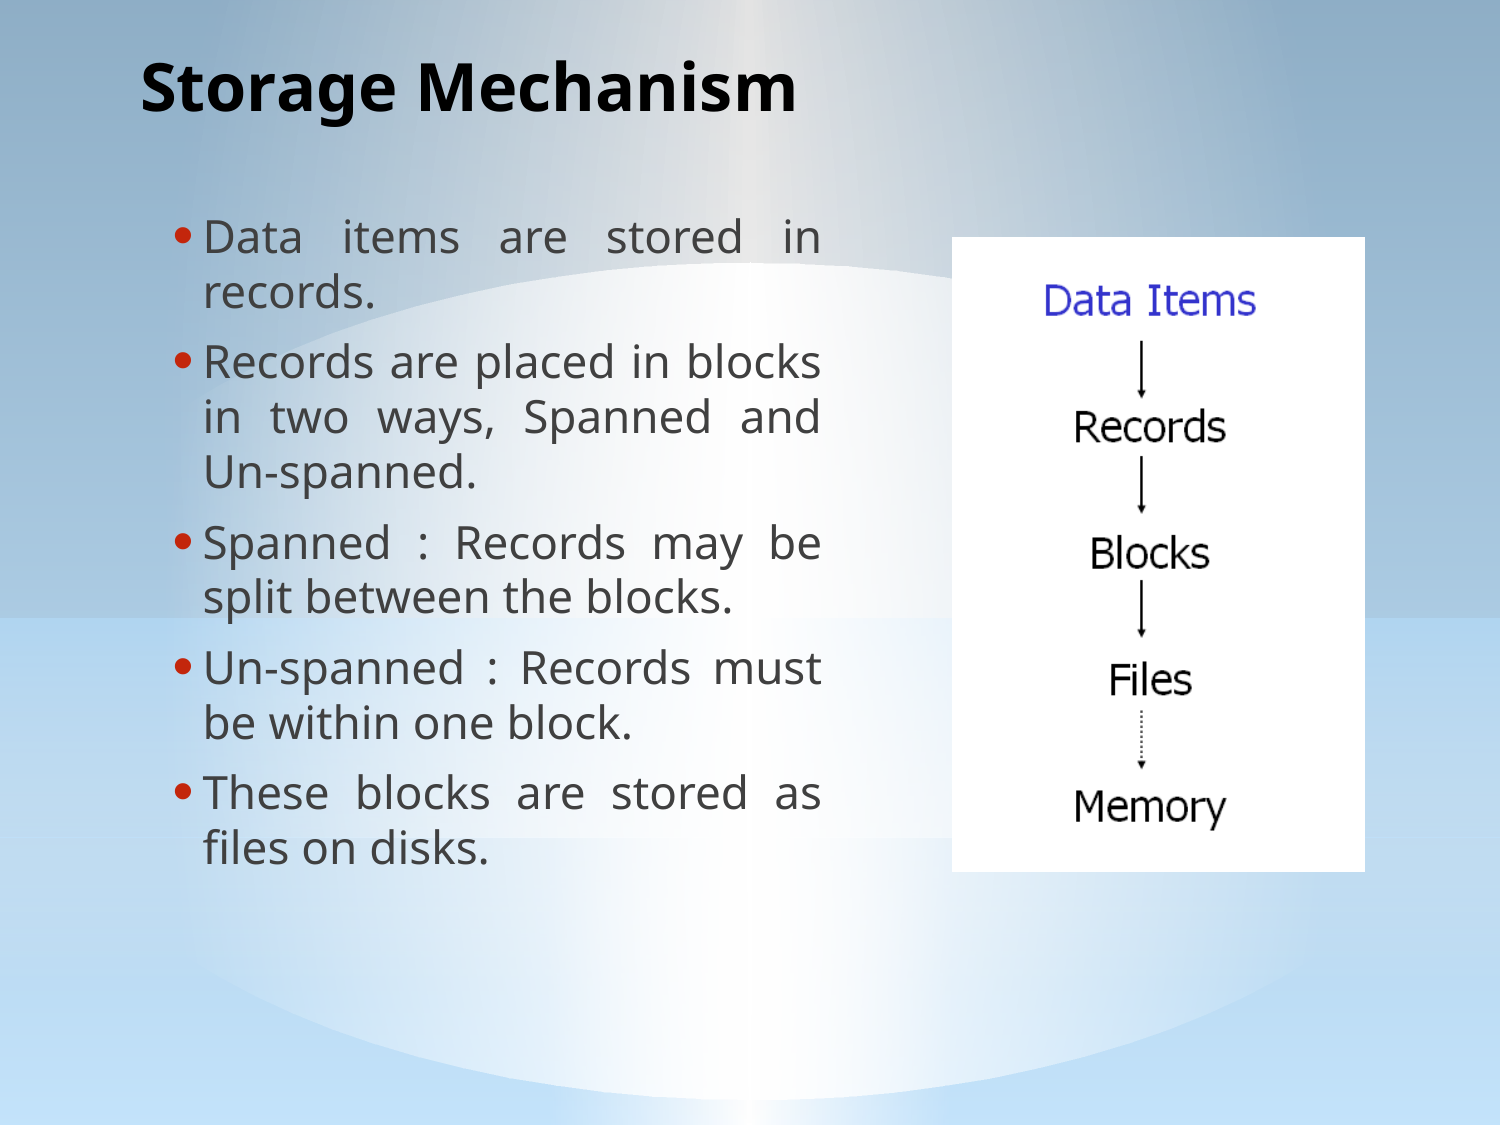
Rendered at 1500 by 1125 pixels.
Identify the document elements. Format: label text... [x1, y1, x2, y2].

list Data items are stored in records. Records are placed in blocks in two ways, Spanned and Un-spanned. Spanned : Records may be split between the blocks. Un-spanned : Records must be within one block. These blocks are stored as files on disks. [150, 200, 838, 983]
picture [952, 237, 1365, 872]
title Storage Mechanism [125, 37, 1388, 138]
